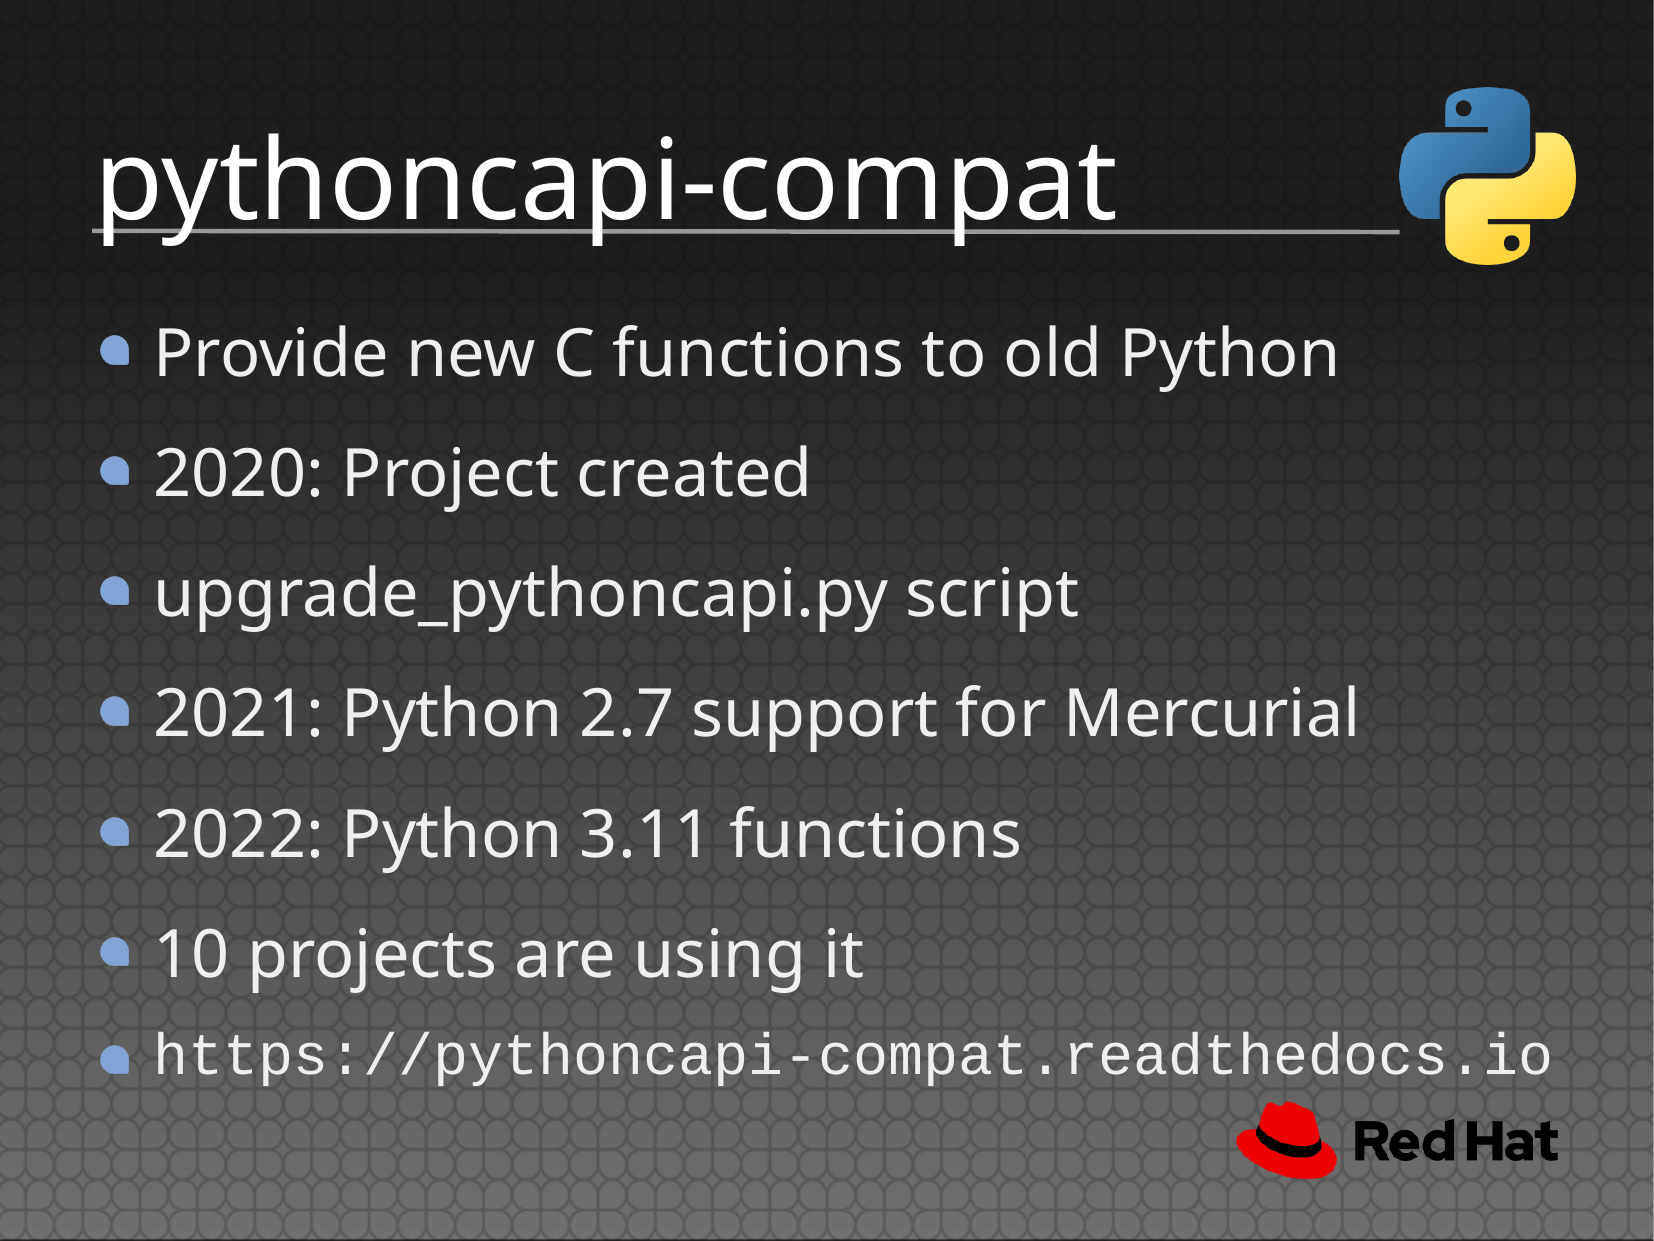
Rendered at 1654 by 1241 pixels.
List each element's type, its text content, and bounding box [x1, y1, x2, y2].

title pythoncapi-compat [94, 100, 1426, 251]
list Provide new C functions to old Python 2020: Project created upgrade_pythoncapi.py script 2021: Python 2.7 support for Mercurial 2022: Python 3.11 functions 10 projects are using it https://pythoncapi-compat.readthedocs.io [82, 304, 1571, 1045]
picture [0, 0, 1654, 1241]
